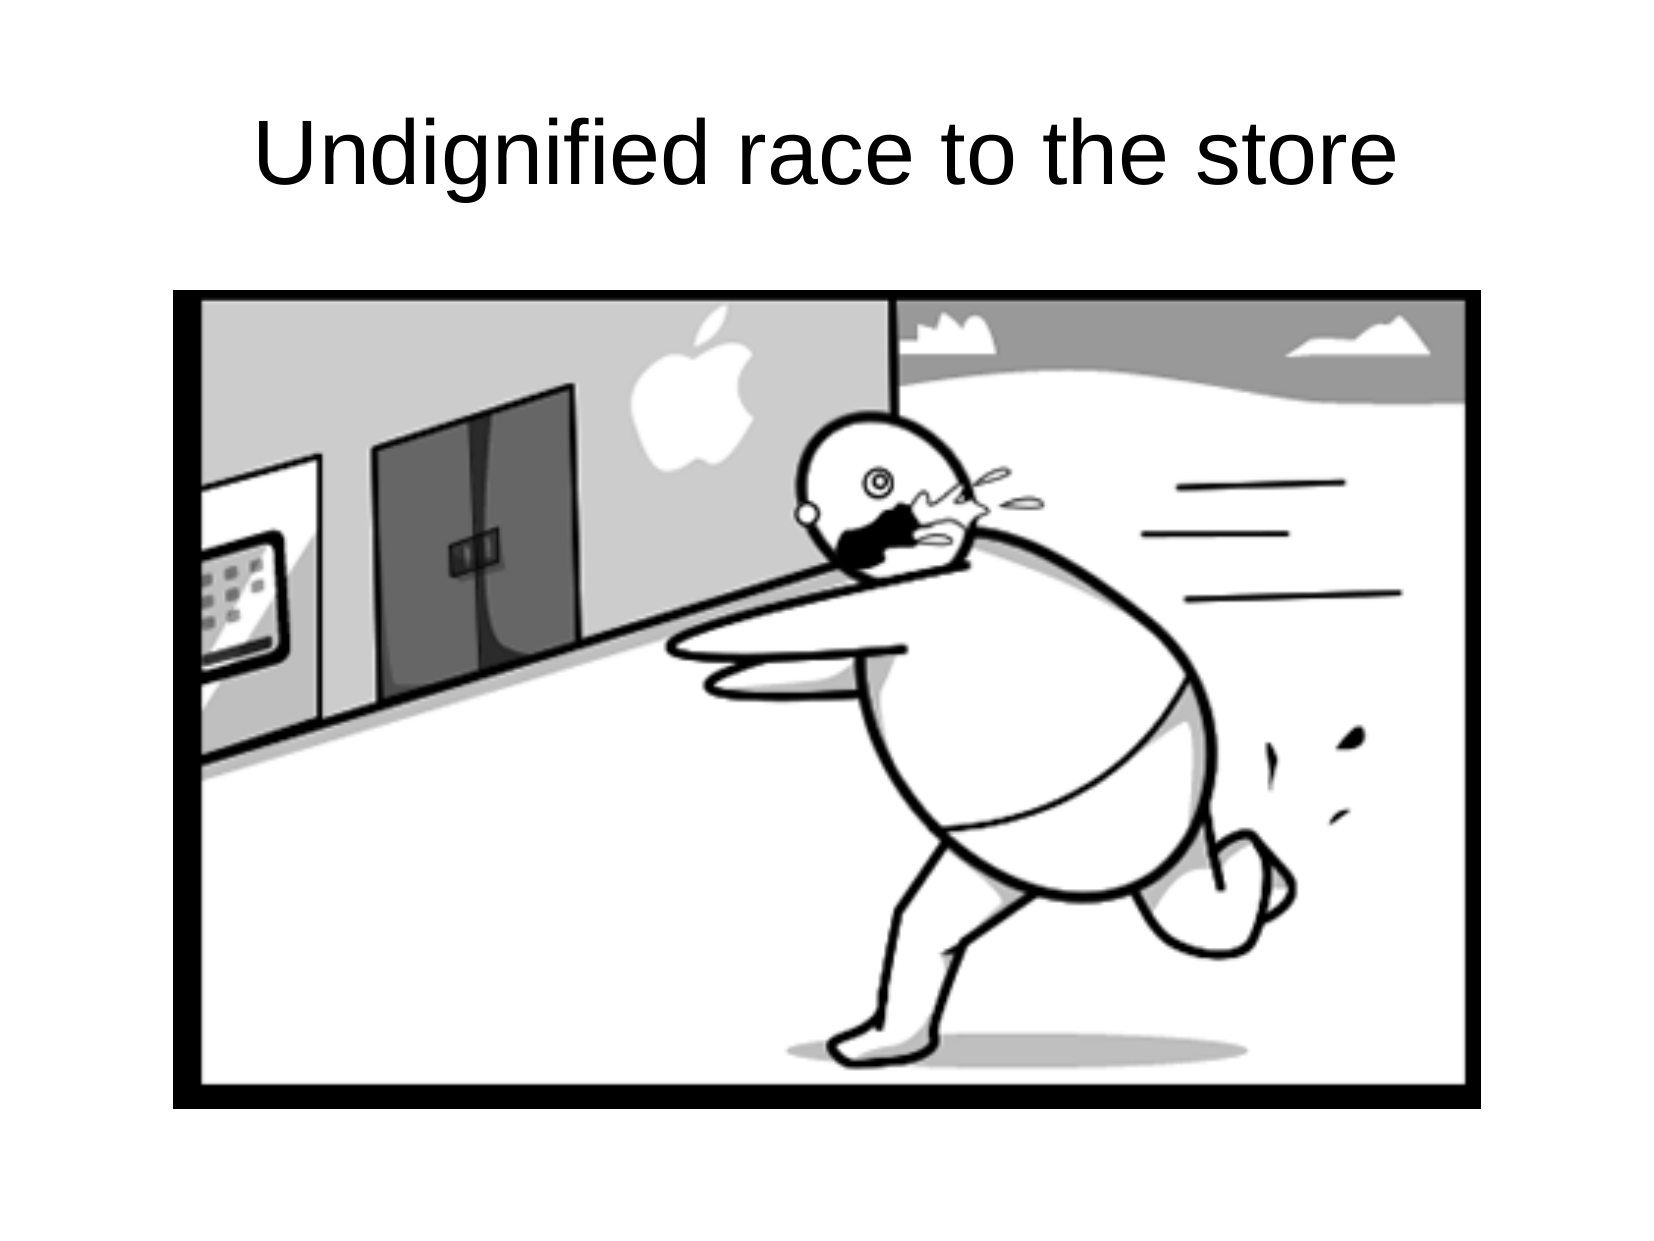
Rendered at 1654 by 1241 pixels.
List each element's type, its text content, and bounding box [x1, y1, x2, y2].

picture [173, 290, 1481, 1109]
title Undignified race to the store [82, 49, 1571, 257]
